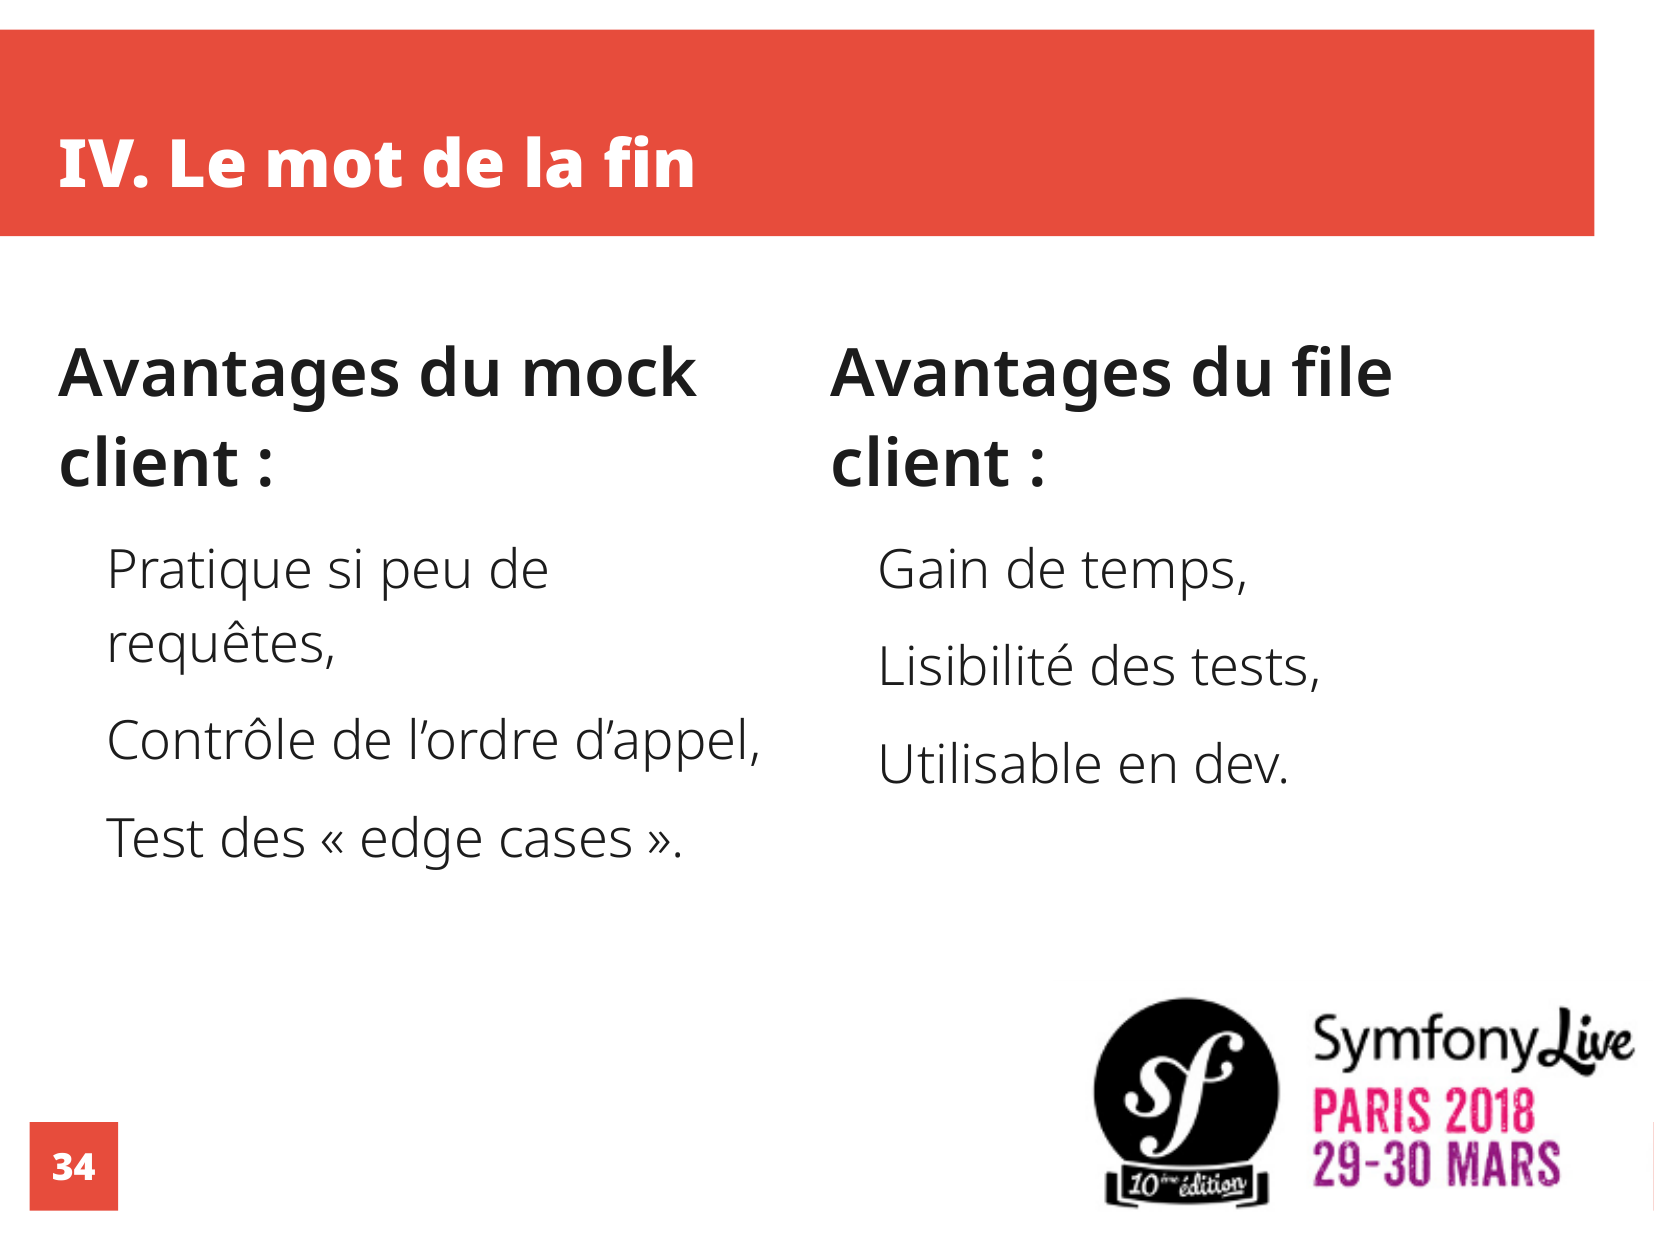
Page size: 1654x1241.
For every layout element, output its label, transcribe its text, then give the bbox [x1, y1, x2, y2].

title IV. Le mot de la fin [59, 59, 1595, 207]
list Avantages du file client : Gain de temps, Lisibilité des tests, Utilisable en dev. [830, 324, 1566, 1093]
picture [1053, 979, 1654, 1241]
list Avantages du mock client : Pratique si peu de requêtes, Contrôle de l’ordre d’appel, Test des « edge cases ». [59, 324, 794, 1093]
